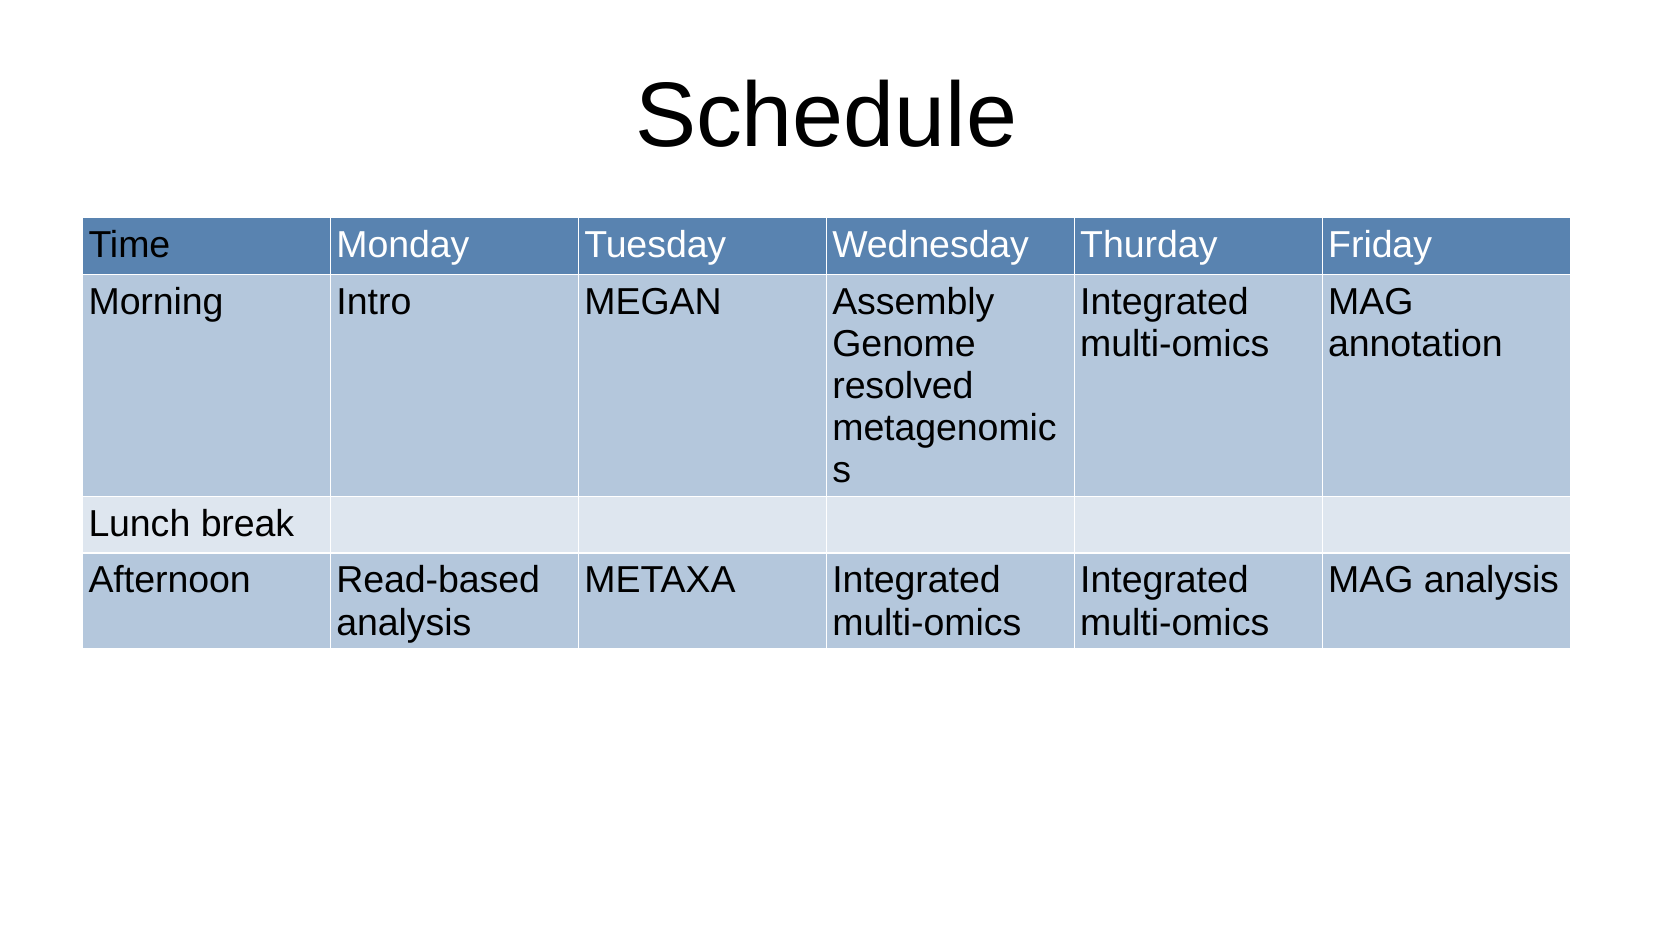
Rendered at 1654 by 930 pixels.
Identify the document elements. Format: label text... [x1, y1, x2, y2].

table_cell [331, 497, 578, 552]
table_cell Morning [83, 275, 330, 496]
table_header Friday [1323, 218, 1570, 274]
table_cell METAXA [579, 554, 826, 648]
table_cell Assembly Genome resolved metagenomics [827, 275, 1074, 496]
table_cell [827, 497, 1074, 552]
table_cell Afternoon [83, 554, 330, 648]
table_header Thurday [1075, 218, 1322, 274]
table_header Wednesday [827, 218, 1074, 274]
table_cell Integrated multi-omics [827, 554, 1074, 648]
table_cell [1075, 497, 1322, 552]
table_cell Integrated multi-omics [1075, 554, 1322, 648]
table_cell Lunch break [83, 497, 330, 552]
table_cell Intro [331, 275, 578, 496]
table_cell [579, 497, 826, 552]
table_cell [1323, 497, 1570, 552]
table_cell MAG analysis [1323, 554, 1570, 648]
table_cell MEGAN [579, 275, 826, 496]
title Schedule [82, 37, 1571, 193]
table_header Tuesday [579, 218, 826, 274]
table_cell MAG annotation [1323, 275, 1570, 496]
table_cell Read-based analysis [331, 554, 578, 648]
table_header Time [83, 218, 330, 274]
table_header Monday [331, 218, 578, 274]
table_cell Integrated multi-omics [1075, 275, 1322, 496]
